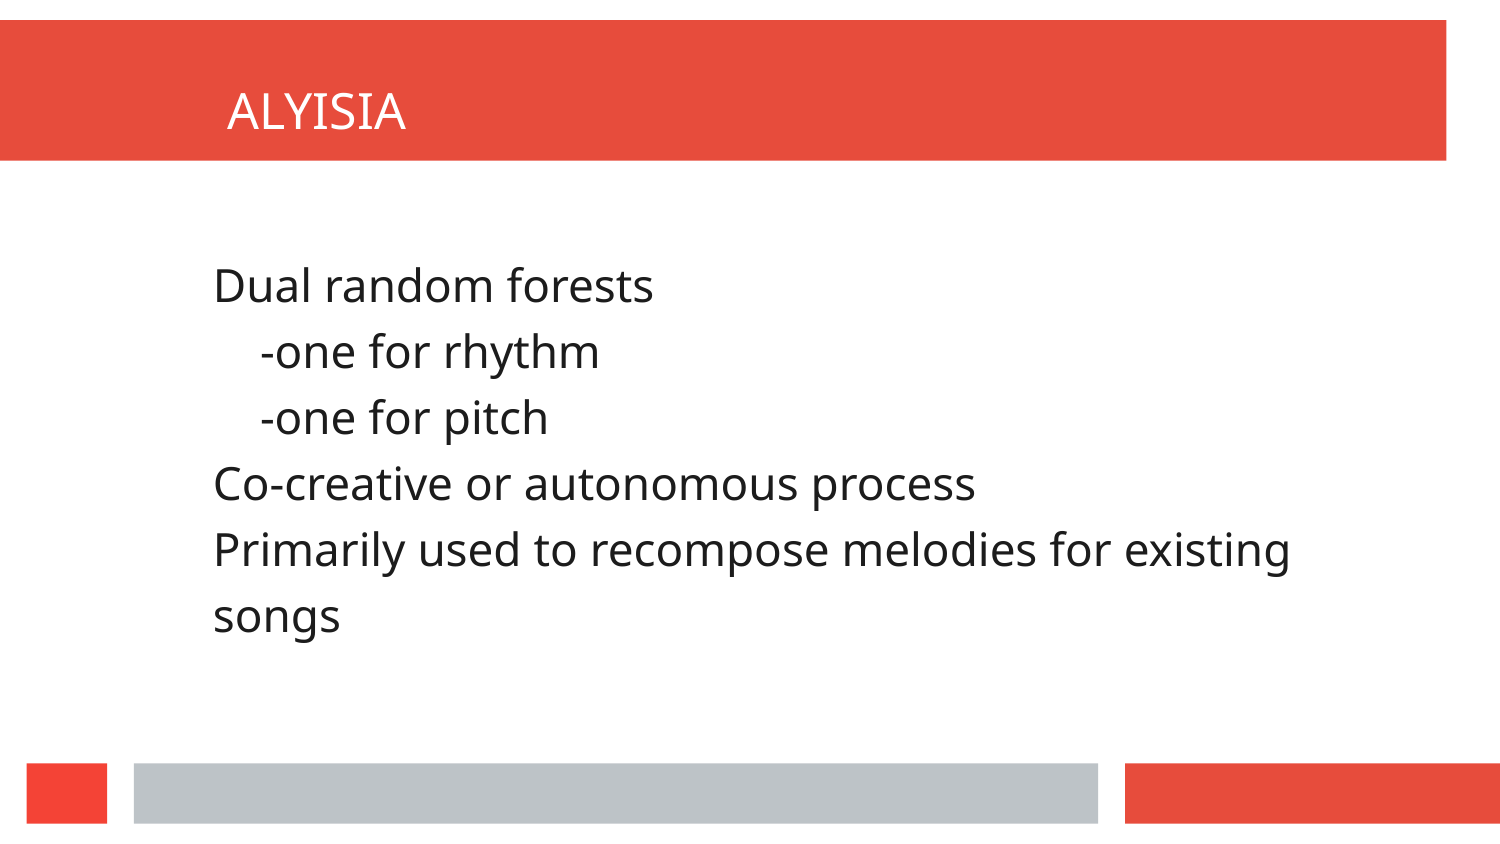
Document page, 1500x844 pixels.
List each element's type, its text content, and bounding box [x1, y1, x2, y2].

list Dual random forests -one for rhythm -one for pitch Co-creative or autonomous process Primarily used to recompose melodies for existing songs [212, 257, 1368, 735]
title ALYISIA [212, 64, 1368, 215]
